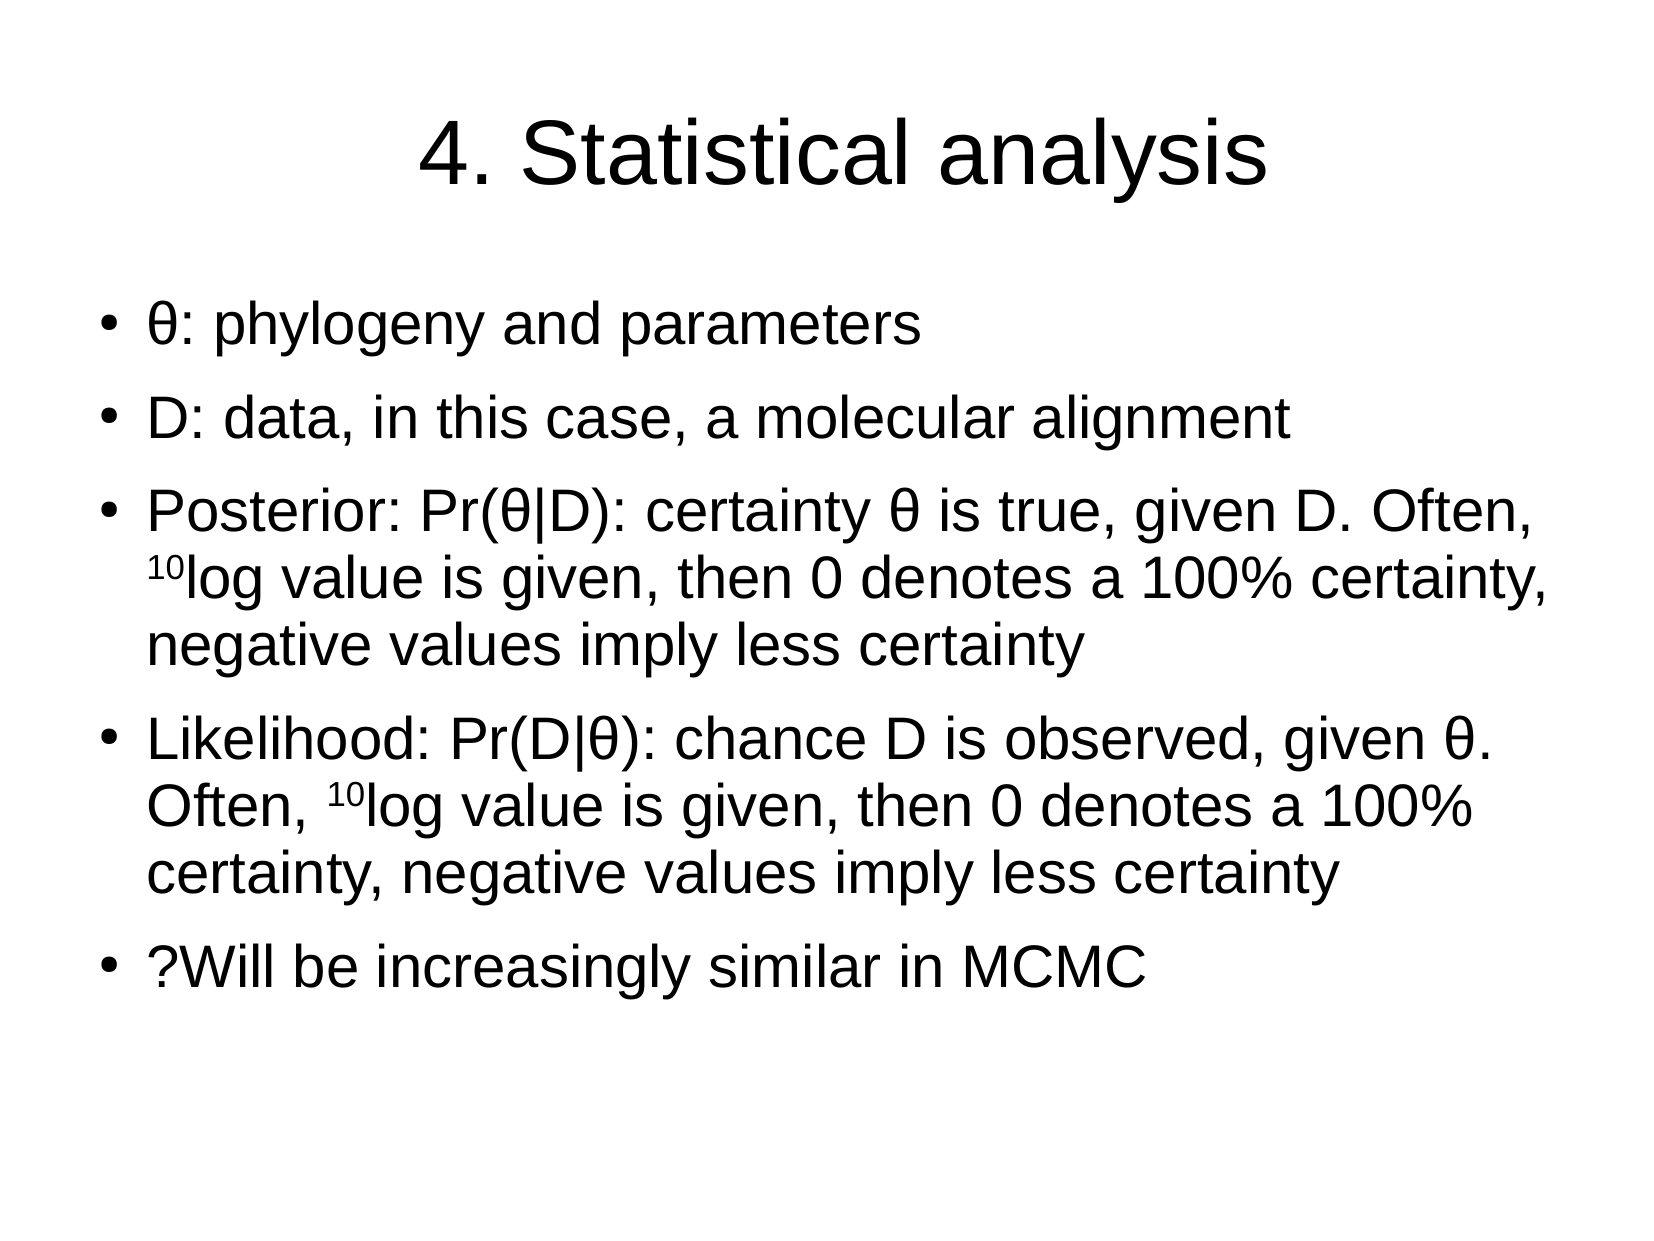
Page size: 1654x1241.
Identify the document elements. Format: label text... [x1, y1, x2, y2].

list θ: phylogeny and parameters D: data, in this case, a molecular alignment Posterior: Pr(θ|D): certainty θ is true, given D. Often, 10log value is given, then 0 denotes a 100% certainty, negative values imply less certainty Likelihood: Pr(D|θ): chance D is observed, given θ. Often, 10log value is given, then 0 denotes a 100% certainty, negative values imply less certainty ?Will be increasingly similar in MCMC [82, 290, 1571, 1010]
title 4. Statistical analysis [82, 49, 1571, 257]
